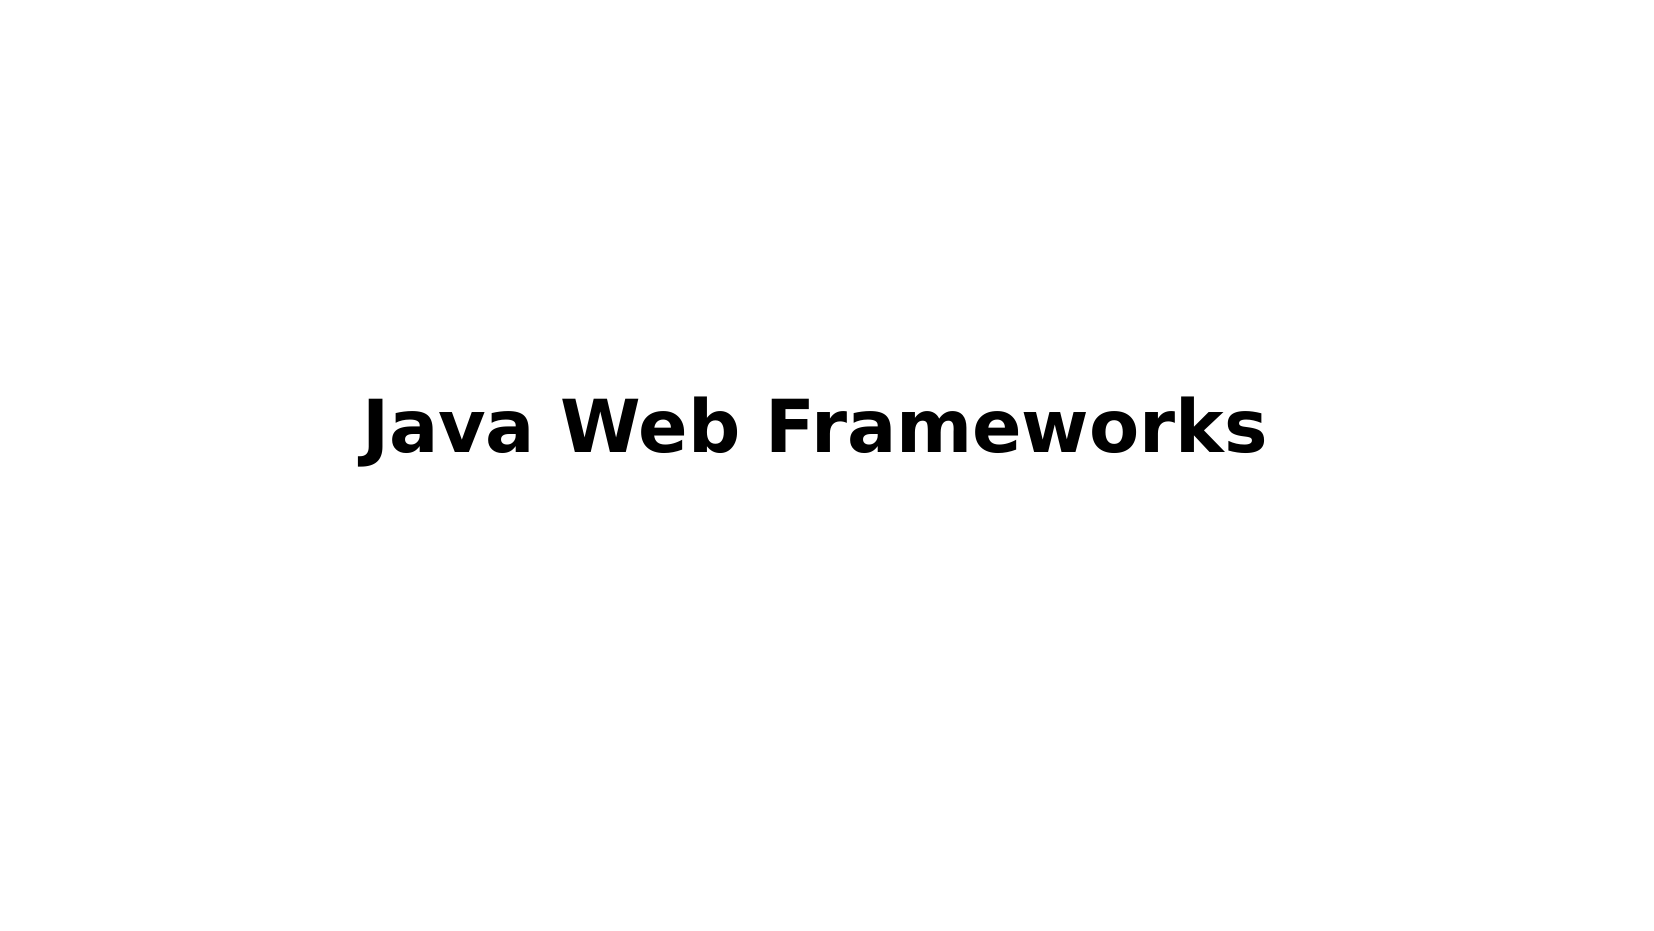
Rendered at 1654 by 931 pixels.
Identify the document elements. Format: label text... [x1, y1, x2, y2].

title Java Web Frameworks [70, 349, 1560, 505]
